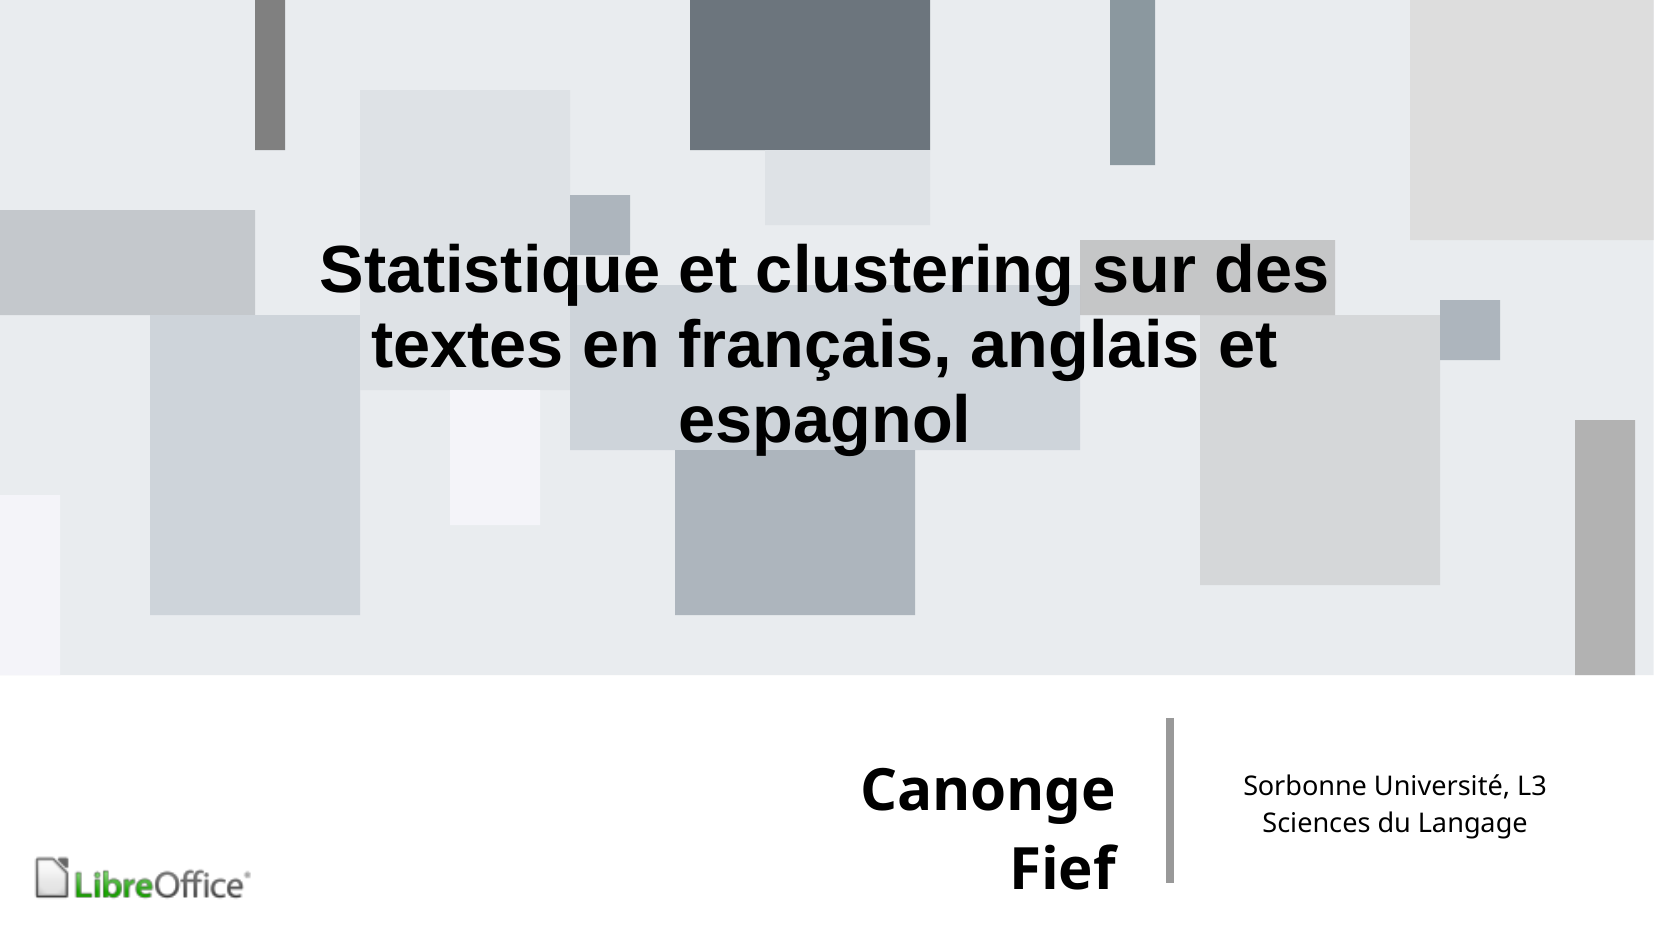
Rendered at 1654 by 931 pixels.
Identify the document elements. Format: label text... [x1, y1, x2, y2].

picture [30, 852, 256, 903]
text_box Canonge Fief [675, 740, 1131, 914]
text_box Statistique et clustering sur des textes en français, anglais et espagnol [225, 225, 1426, 526]
text_box Sorbonne Université, L3 Sciences du Langage [1200, 759, 1591, 885]
